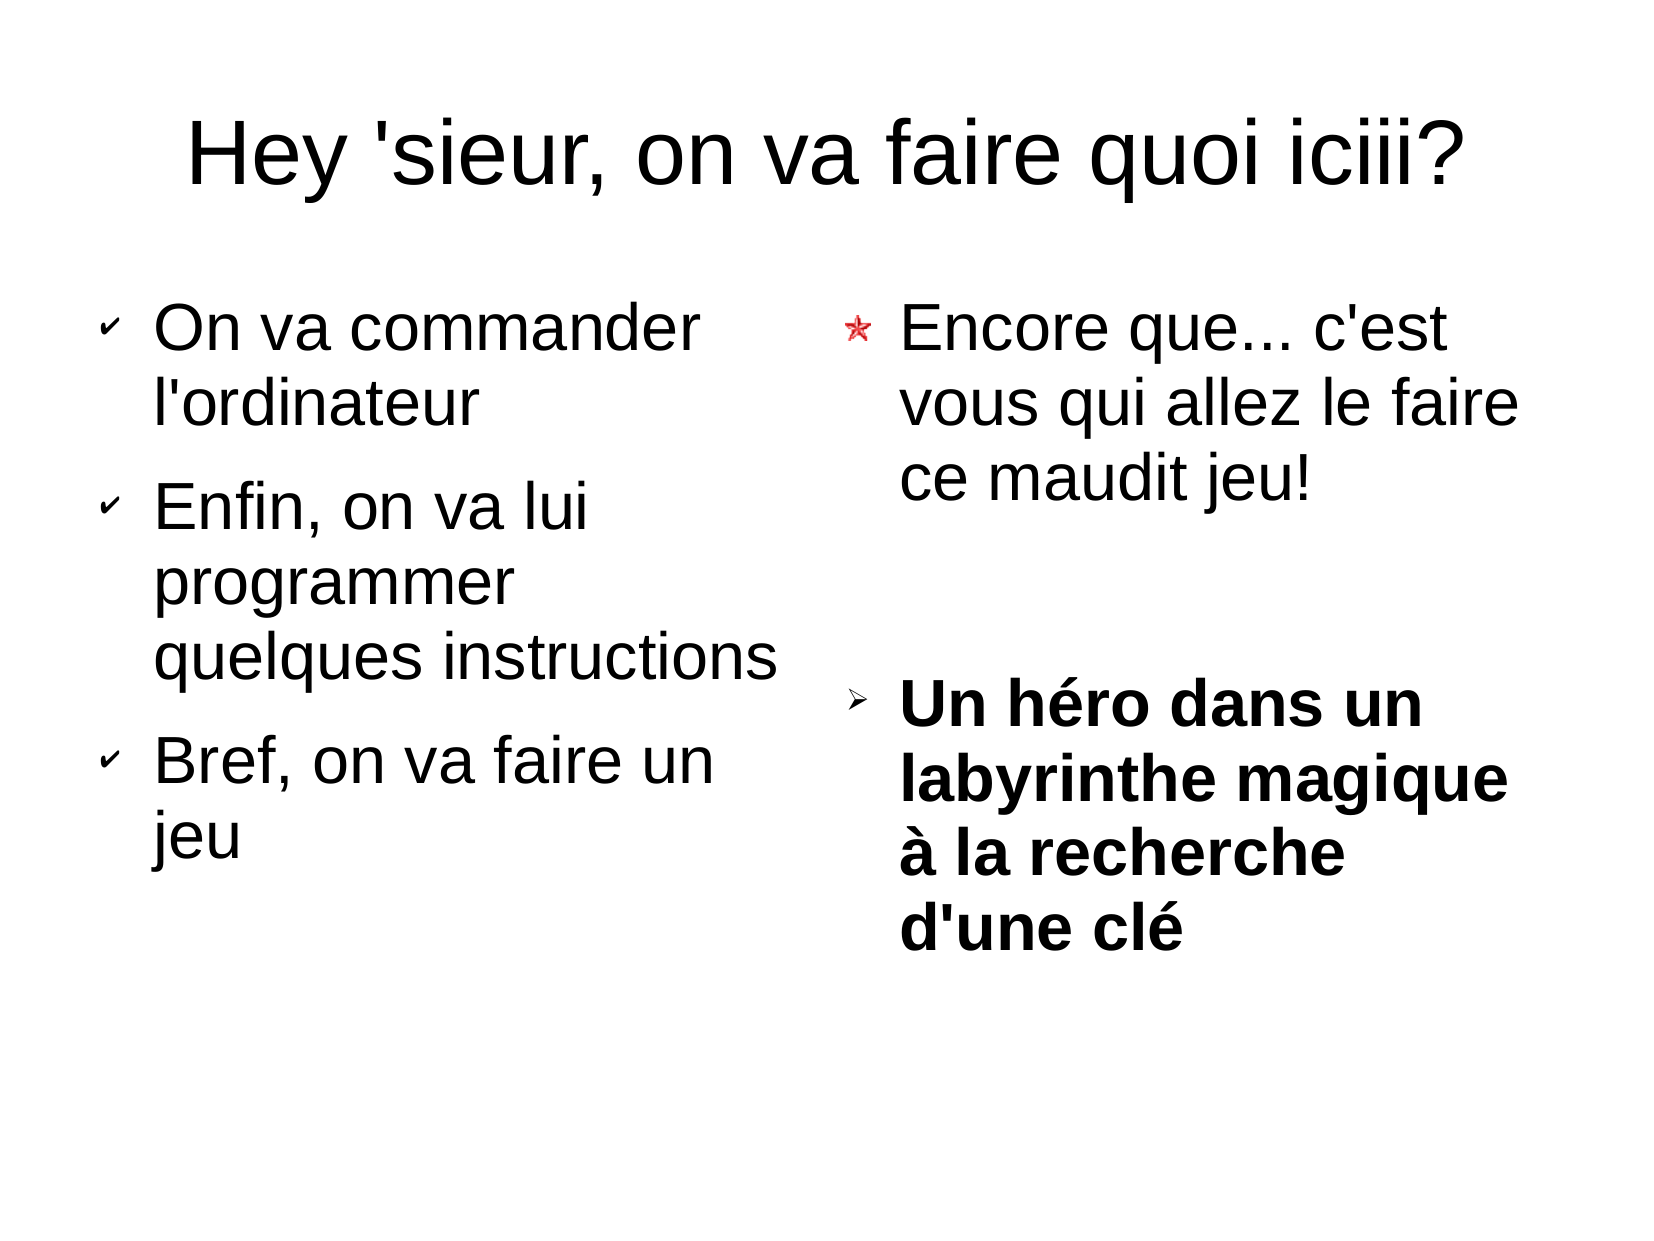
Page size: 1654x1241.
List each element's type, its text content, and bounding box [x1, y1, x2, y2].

list Un héro dans un labyrinthe magique à la recherche d'une clé [828, 665, 1539, 1009]
list On va commander l'ordinateur Enfin, on va lui programmer quelques instructions Bref, on va faire un jeu [82, 290, 793, 1010]
list Encore que... c'est vous qui allez le faire ce maudit jeu! [828, 290, 1539, 634]
title Hey 'sieur, on va faire quoi iciii? [82, 49, 1571, 257]
